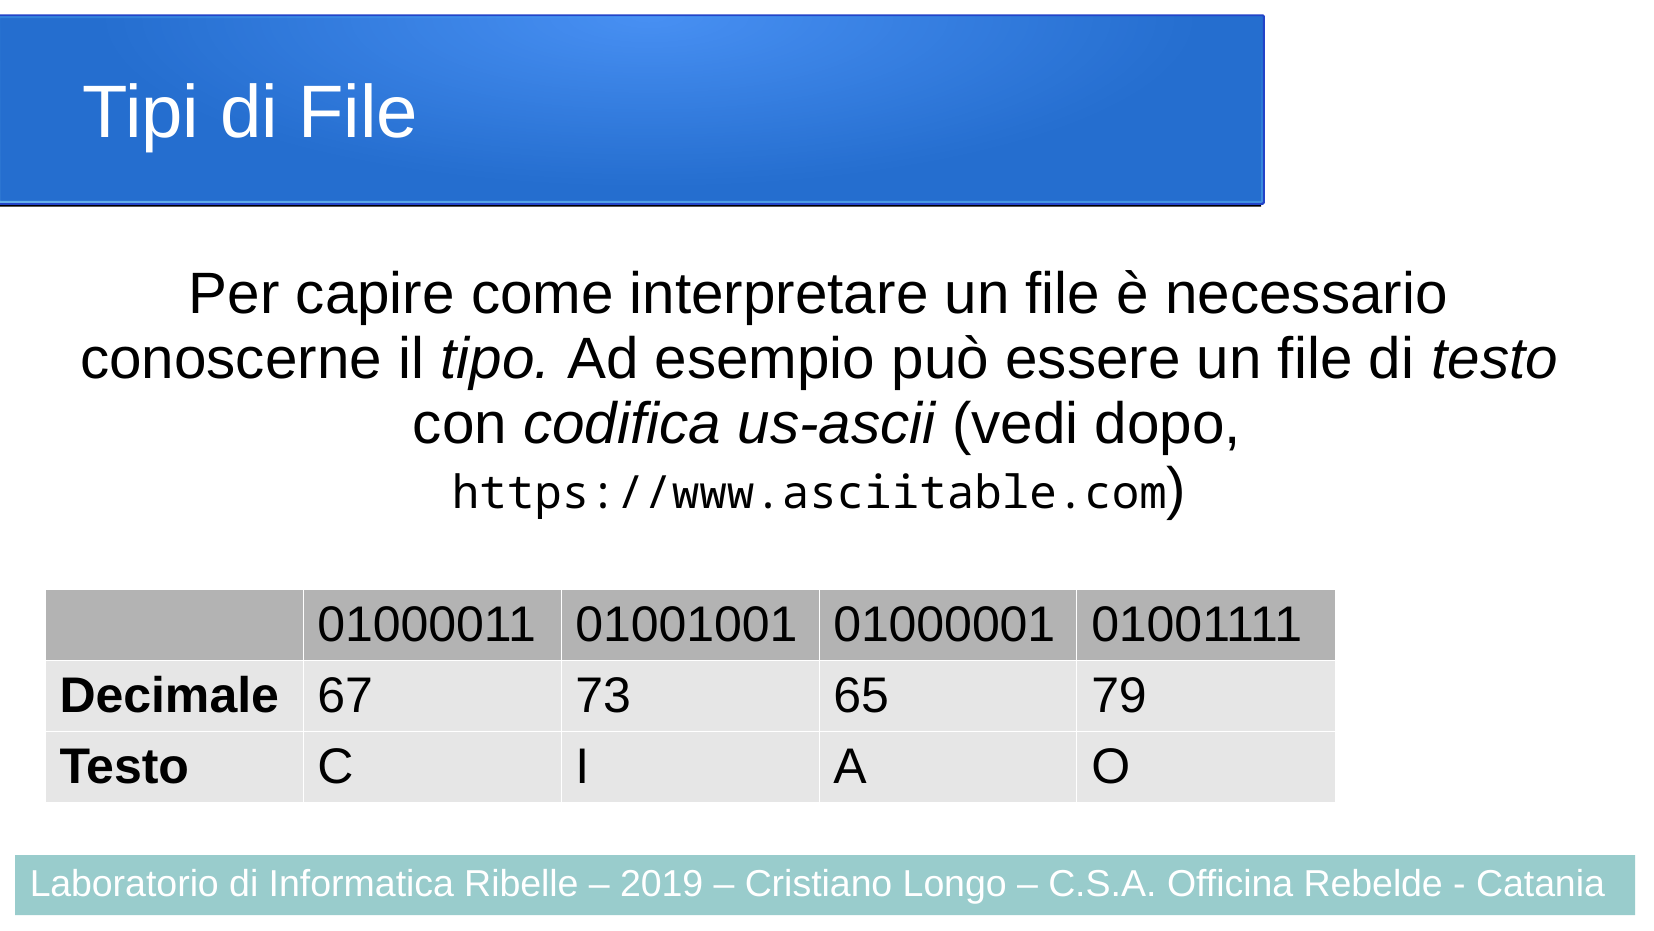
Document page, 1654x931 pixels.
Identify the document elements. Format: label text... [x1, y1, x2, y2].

text_box Per capire come interpretare un file è necessario conoscerne il tipo. Ad esempio può essere un file di testo con codifica us-ascii (vedi dopo, https://www.asciitable.com) [75, 261, 1564, 522]
table_cell 67 [304, 661, 561, 731]
table_cell 65 [820, 661, 1076, 731]
text_box Laboratorio di Informatica Ribelle – 2019 – Cristiano Longo – C.S.A. Officina Rebelde - Catania [15, 855, 1636, 916]
table_cell A [820, 732, 1076, 802]
table_cell Decimale [46, 661, 303, 731]
table_header 01000001 [820, 590, 1076, 660]
table_header 01001001 [562, 590, 819, 660]
table_cell Testo [46, 732, 303, 802]
table_cell 79 [1077, 661, 1335, 731]
table_cell O [1077, 732, 1335, 802]
table_header 01000011 [304, 590, 561, 660]
table_header [46, 590, 303, 660]
table_cell 73 [562, 661, 819, 731]
table_header 01001111 [1077, 590, 1335, 660]
table_cell C [304, 732, 561, 802]
title Tipi di File [82, 35, 1235, 189]
table_cell I [562, 732, 819, 802]
